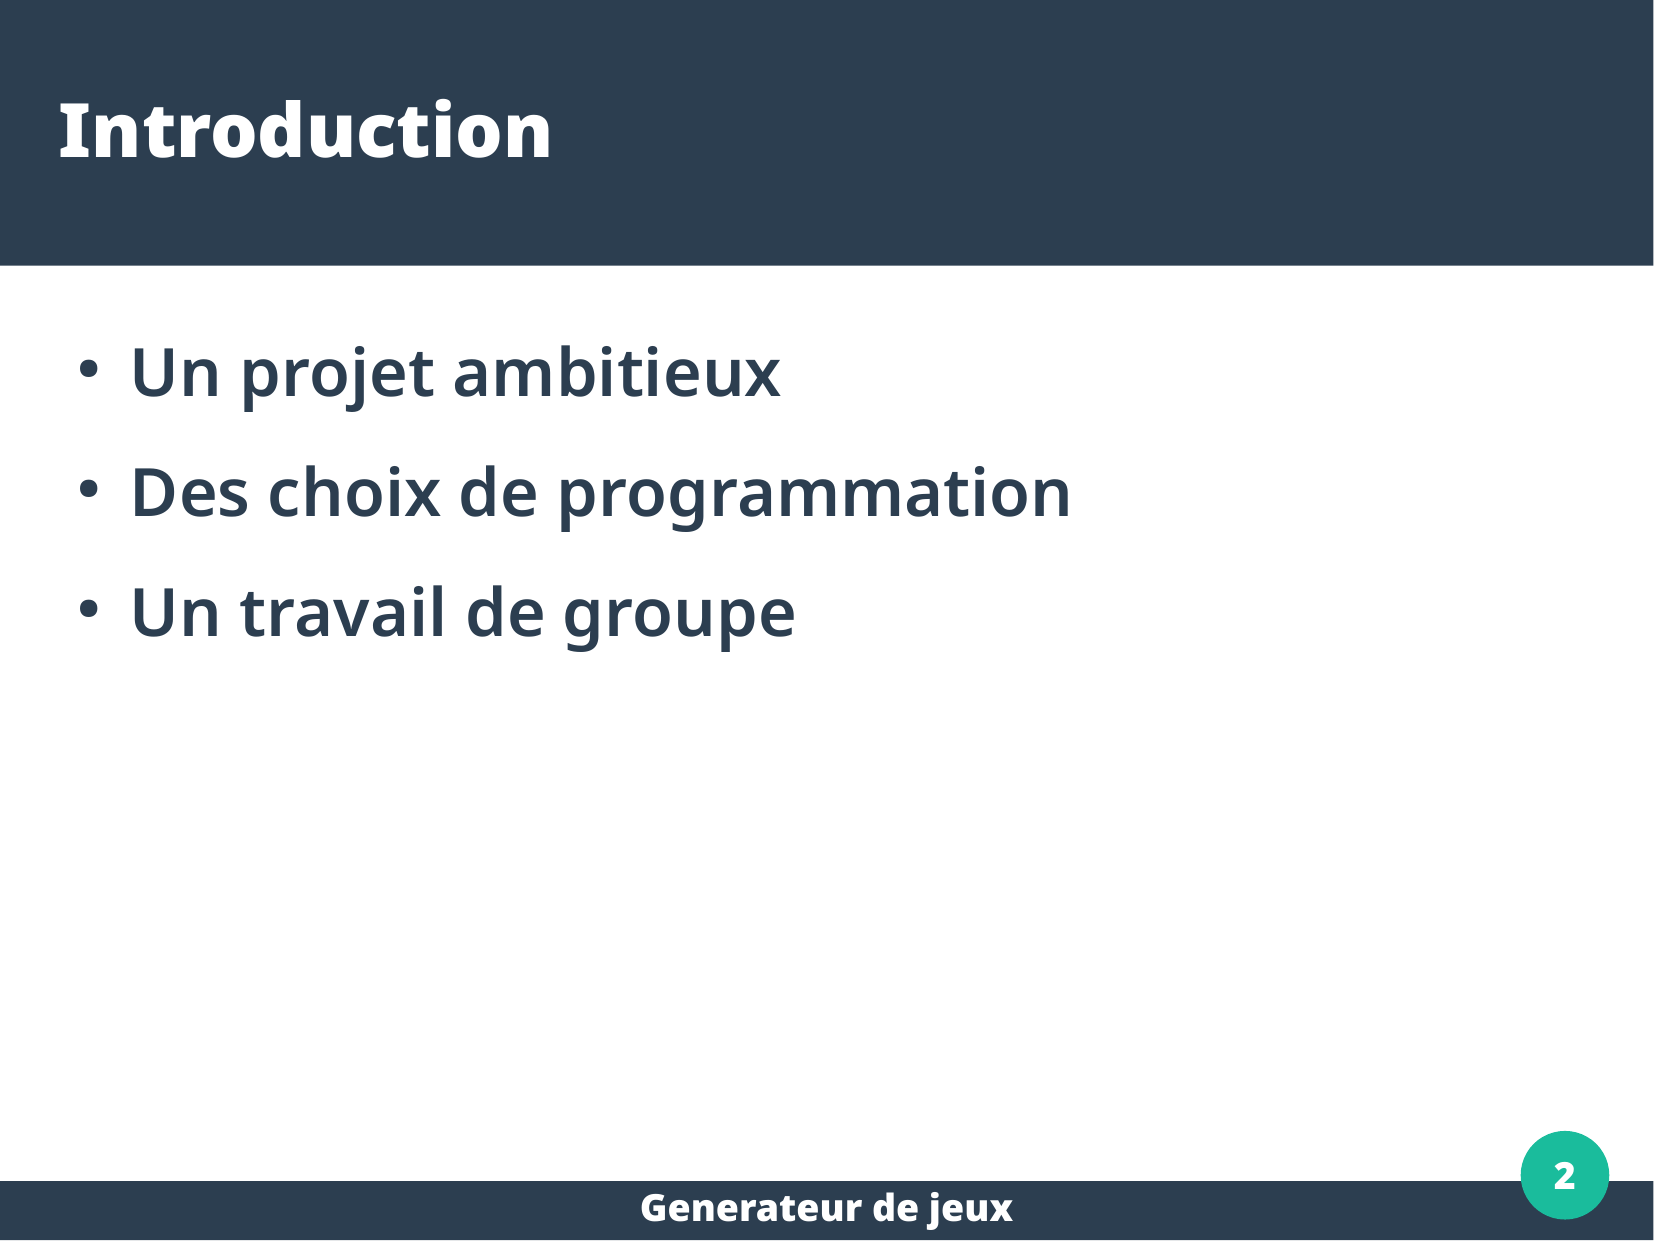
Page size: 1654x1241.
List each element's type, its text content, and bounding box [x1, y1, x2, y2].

list Un projet ambitieux Des choix de programmation Un travail de groupe [59, 324, 1595, 1152]
title Introduction [59, 49, 1595, 207]
